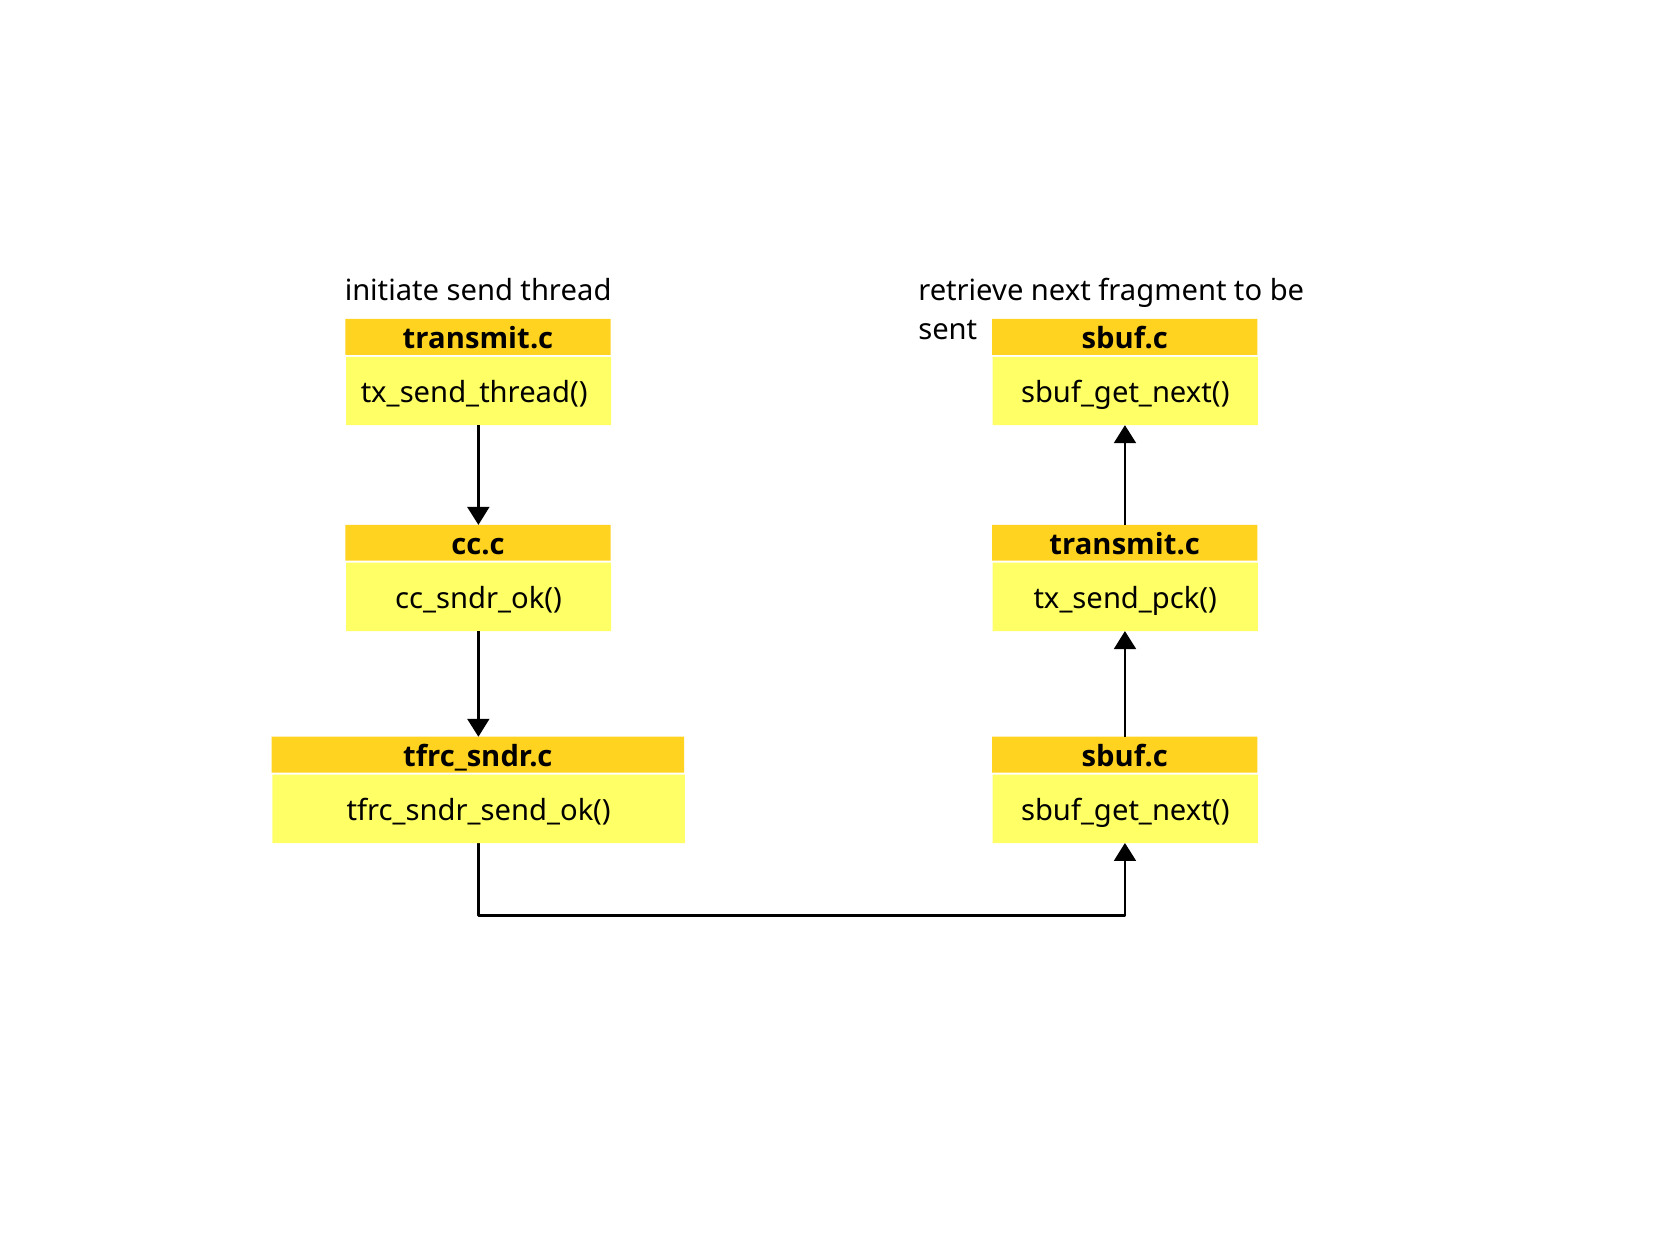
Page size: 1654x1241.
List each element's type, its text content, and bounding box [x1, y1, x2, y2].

text_box cc.c [345, 524, 611, 561]
text_box sbuf.c [992, 320, 1258, 355]
text_box transmit.c [992, 524, 1258, 561]
text_box sbuf_get_next() [992, 774, 1258, 844]
text_box tfrc_sndr.c [271, 736, 685, 773]
text_box tx_send_thread() [346, 356, 612, 426]
text_box sbuf_get_next() [992, 356, 1258, 426]
text_box tx_send_pck() [992, 562, 1258, 632]
text_box transmit.c [345, 320, 611, 355]
text_box initiate send thread [280, 261, 677, 320]
text_box cc_sndr_ok() [346, 562, 612, 632]
text_box sbuf.c [992, 736, 1258, 773]
text_box tfrc_sndr_send_ok() [272, 774, 685, 844]
text_box retrieve next fragment to be sent [903, 261, 1347, 320]
